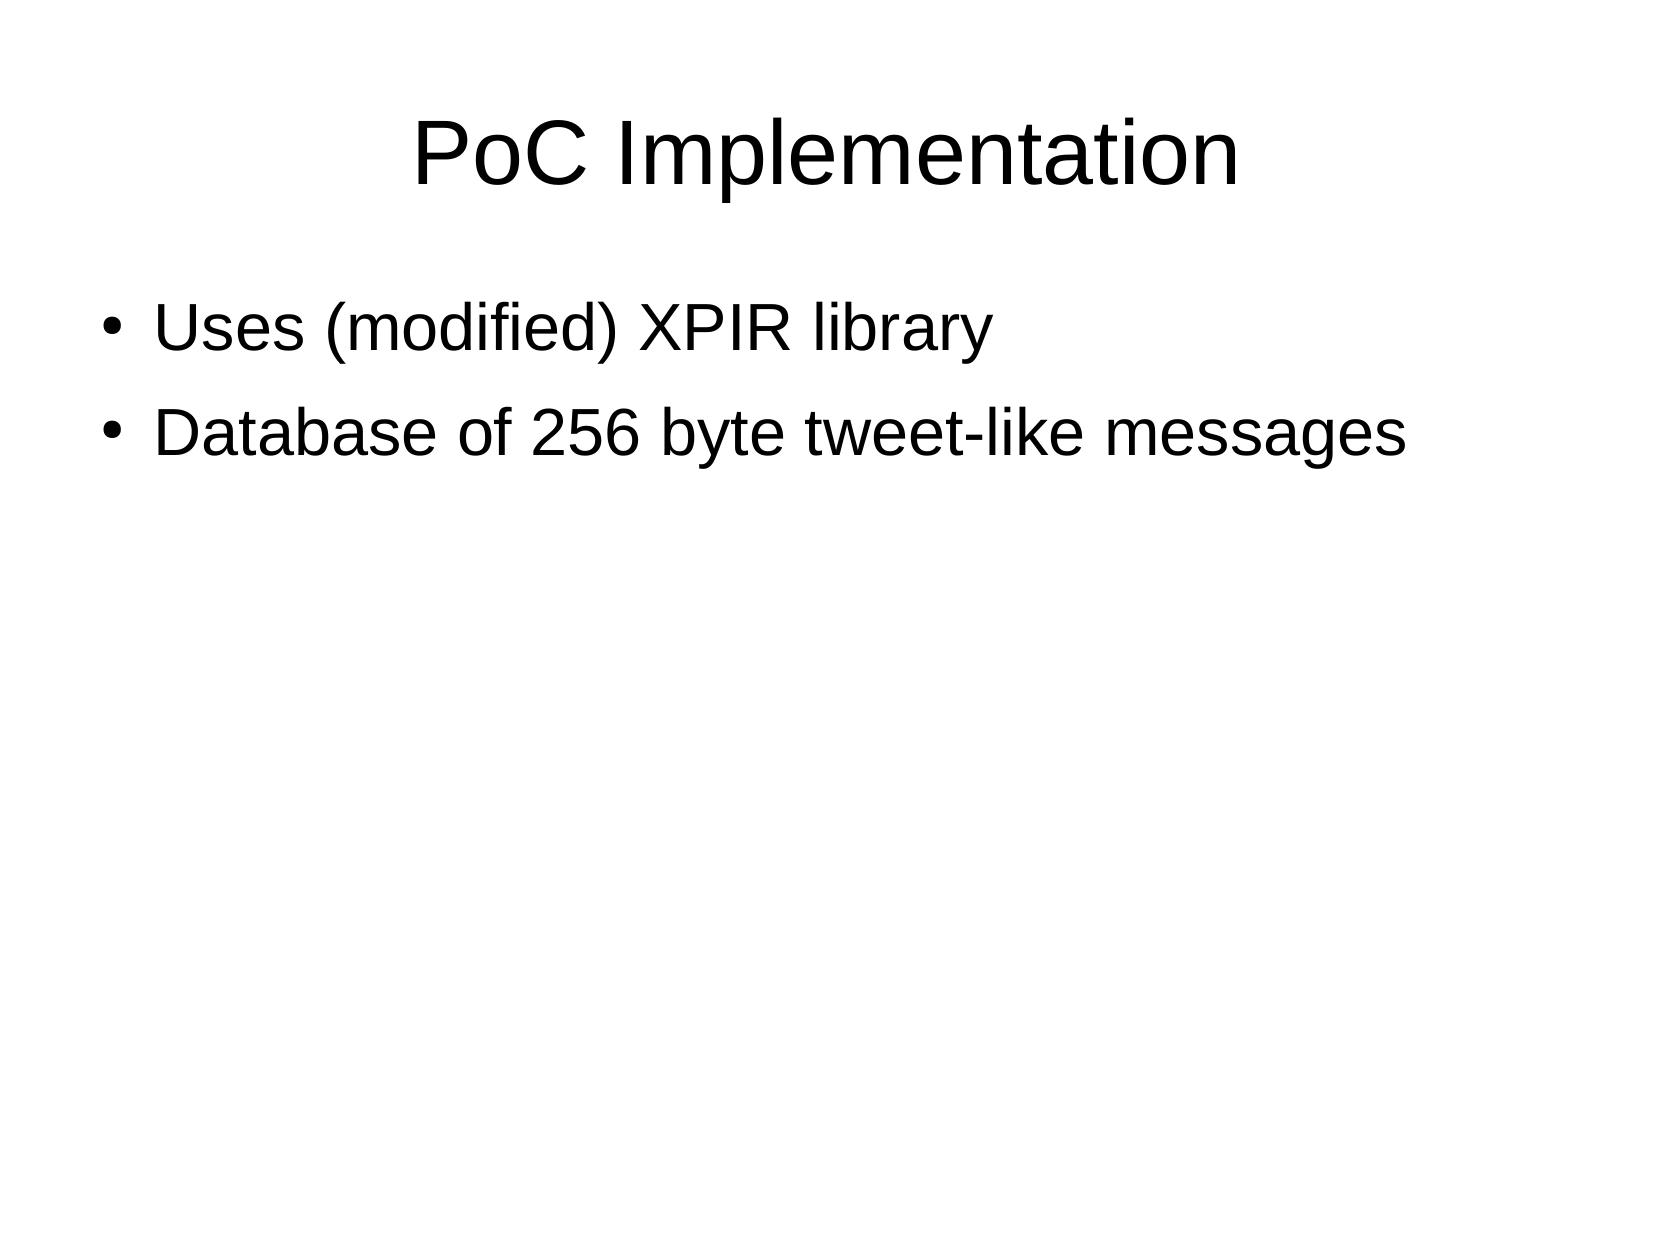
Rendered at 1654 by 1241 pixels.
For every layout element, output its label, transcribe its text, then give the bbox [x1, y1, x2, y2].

list Uses (modified) XPIR library Database of 256 byte tweet-like messages [82, 290, 1571, 1010]
title PoC Implementation [82, 49, 1571, 257]
